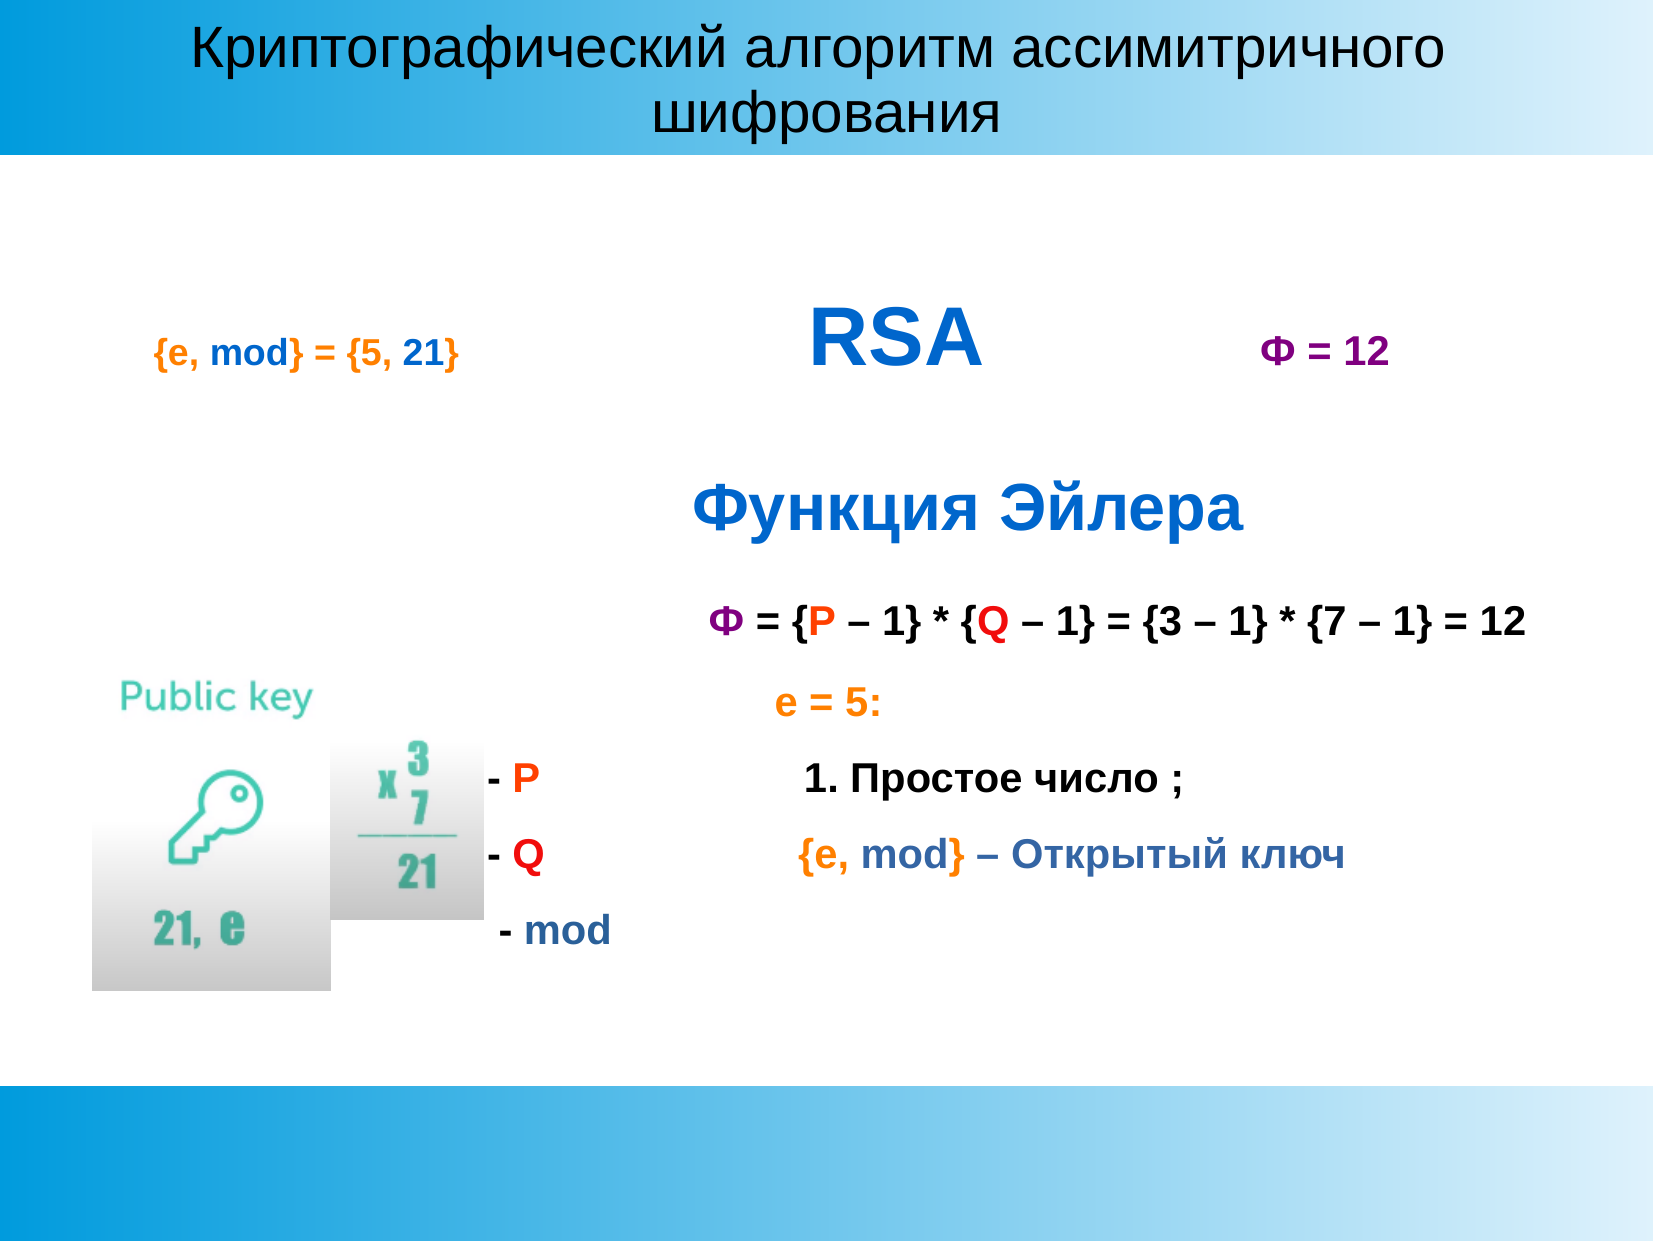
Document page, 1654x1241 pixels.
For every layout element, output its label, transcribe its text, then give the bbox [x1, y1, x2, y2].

picture [92, 649, 484, 991]
title Криптографический алгоритм ассимитричного шифрования [82, 15, 1571, 146]
list {e, mod} = {5, 21} RSA Ф = 12 Функция Эйлера Ф = {P – 1} * {Q – 1} = {3 – 1} * {7 – 1} = 12 e = 5: - P 1. Простое число ; - Q {e, mod} – Открытый ключ - mod [82, 290, 1571, 1010]
